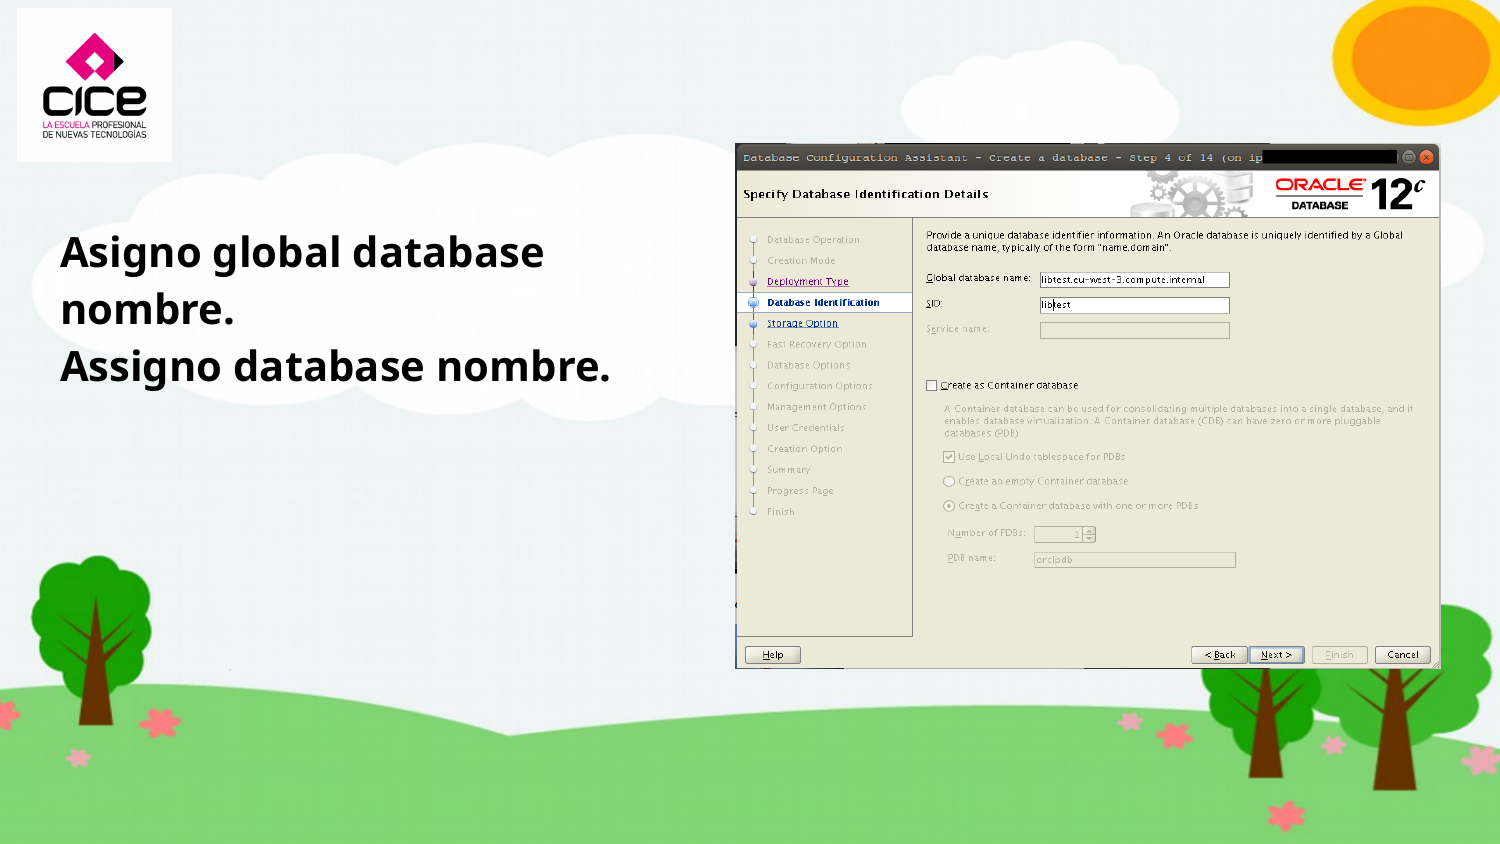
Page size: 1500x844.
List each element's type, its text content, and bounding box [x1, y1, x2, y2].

title Asigno global database nombre. Assigno database nombre. [60, 240, 691, 378]
picture [0, 0, 1500, 844]
